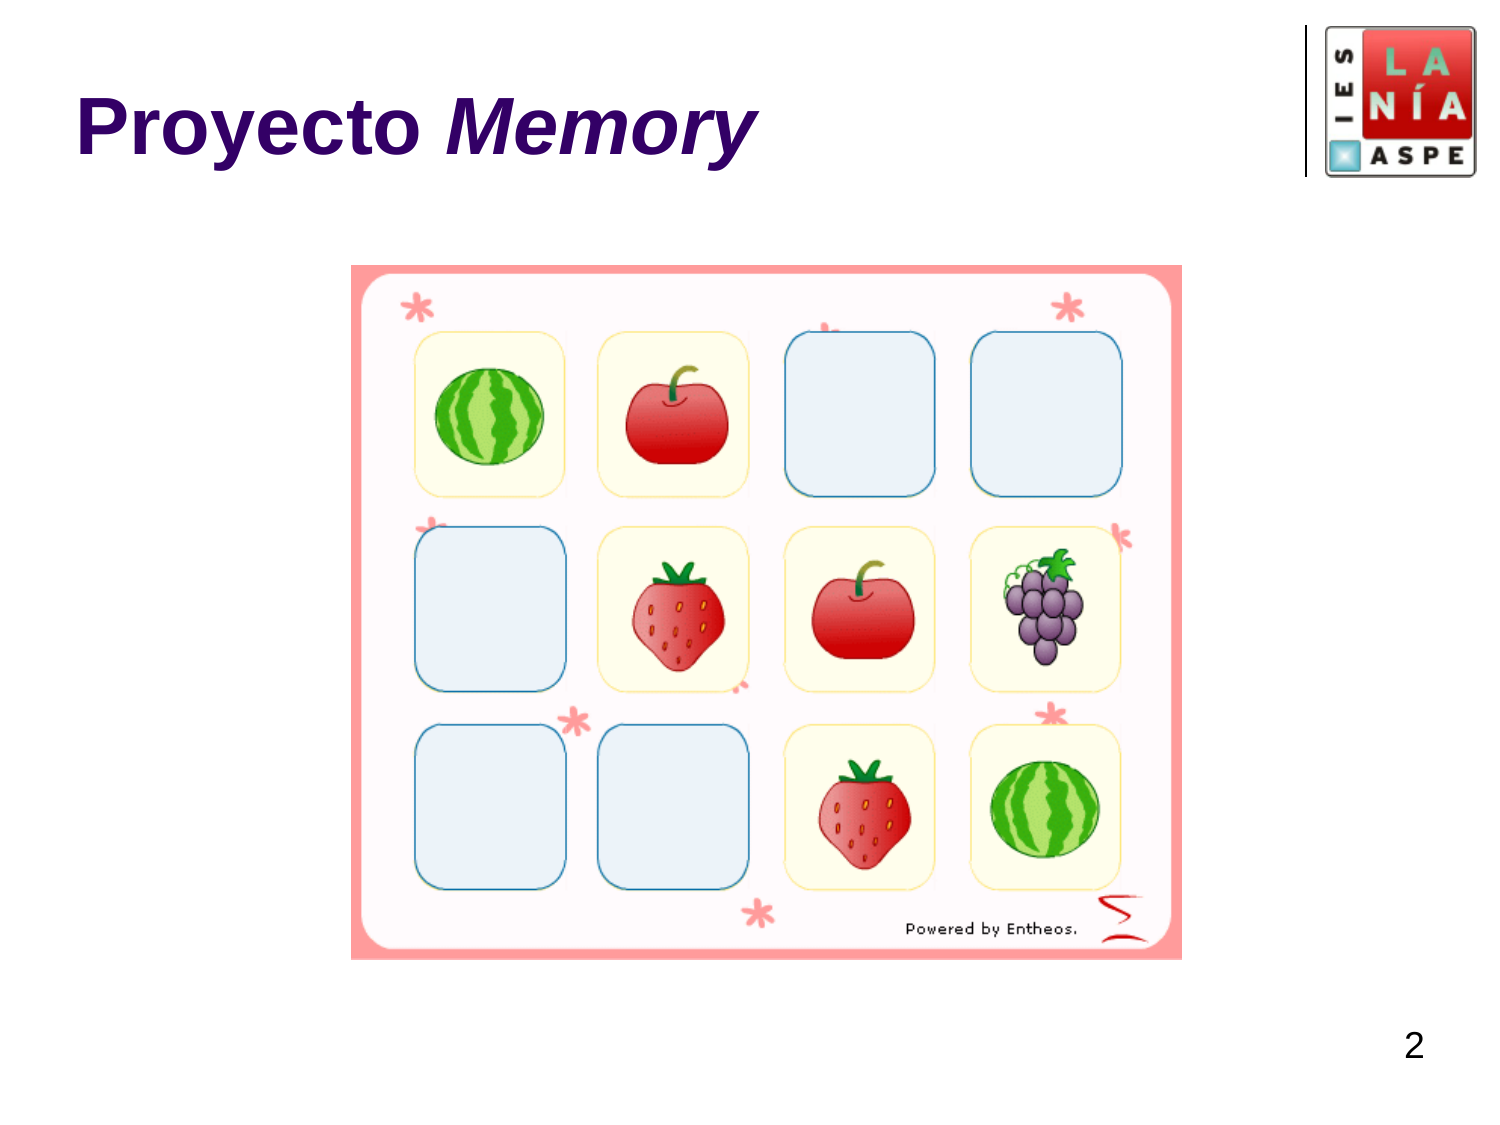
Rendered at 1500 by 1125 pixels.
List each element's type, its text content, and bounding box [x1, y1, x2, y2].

picture [1325, 26, 1477, 178]
title Proyecto Memory [74, 20, 1313, 233]
picture [351, 265, 1182, 960]
